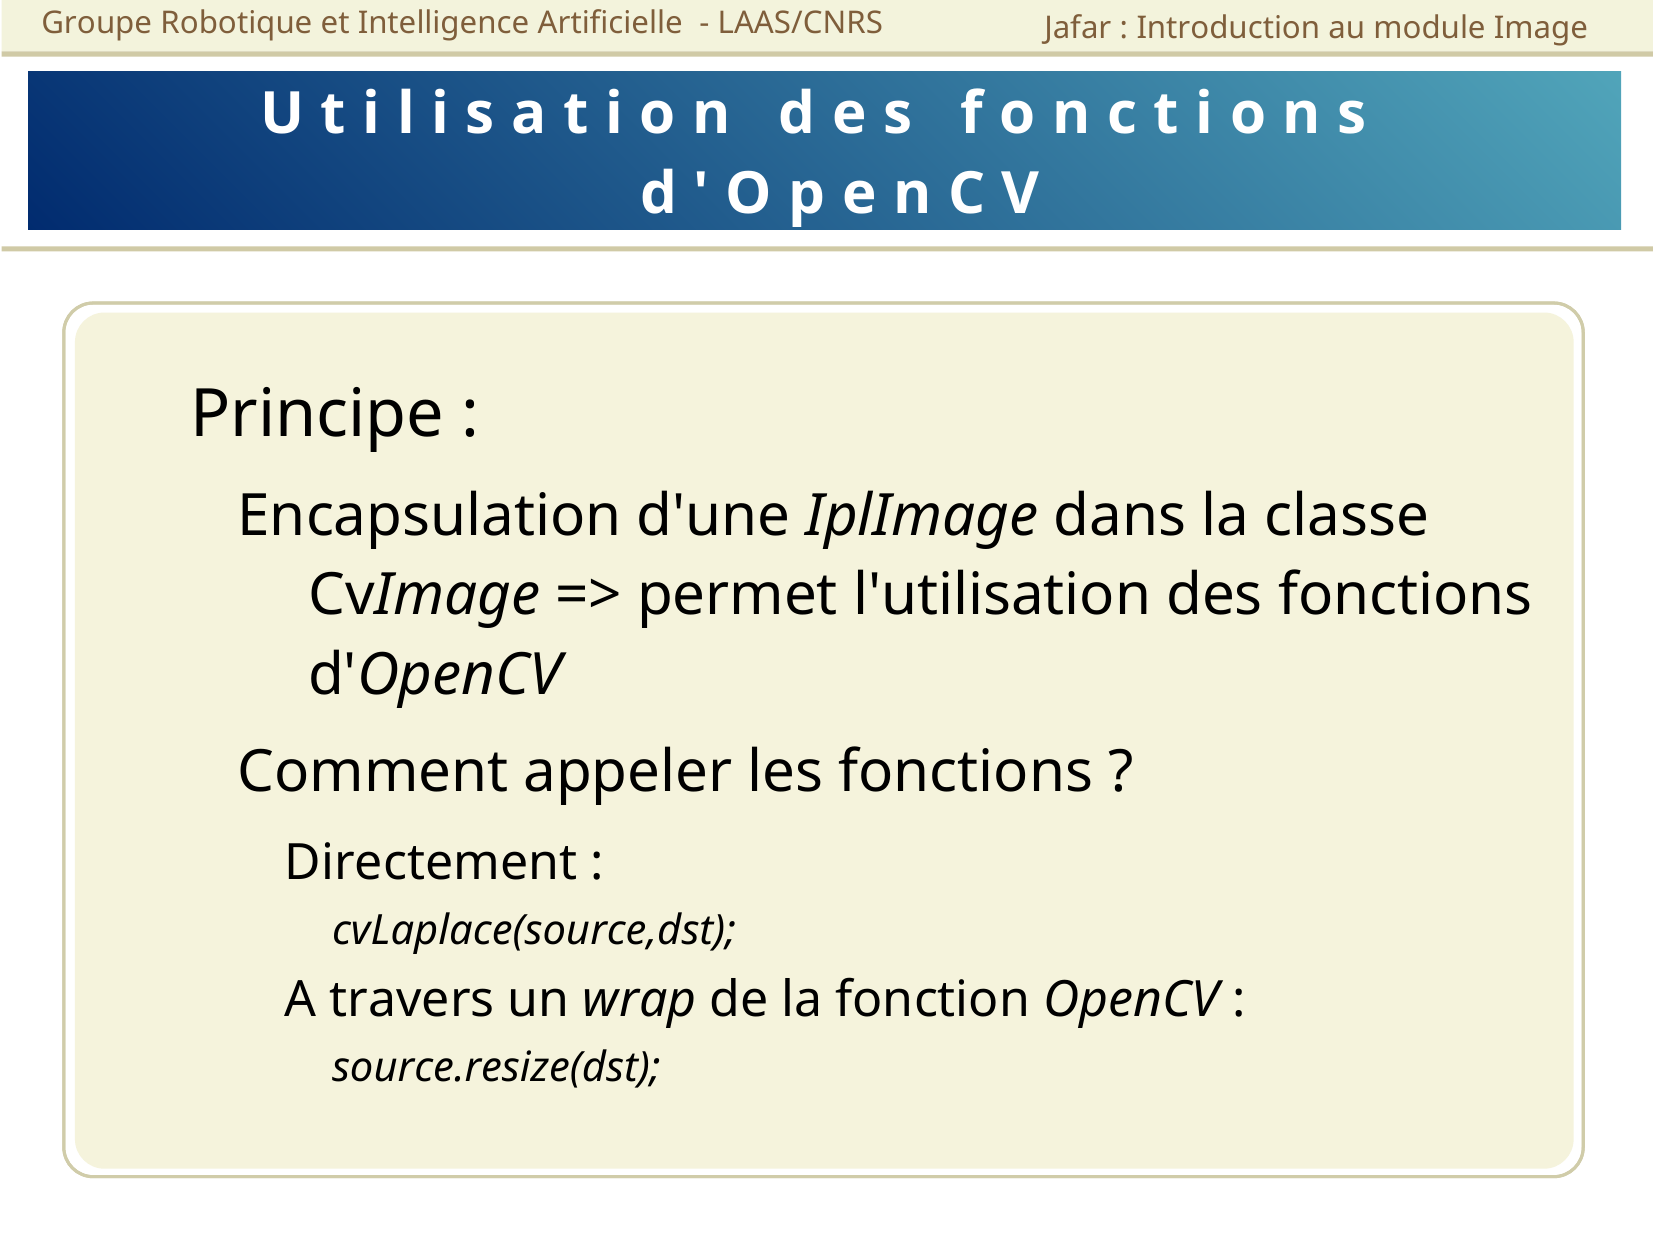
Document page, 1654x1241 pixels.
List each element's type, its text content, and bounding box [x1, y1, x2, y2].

list Principe : Encapsulation d'une IplImage dans la classe CvImage => permet l'utilisation des fonctions d'OpenCV Comment appeler les fonctions ? Directement : cvLaplace(source,dst); A travers un wrap de la fonction OpenCV : source.resize(dst); [178, 364, 1569, 1147]
title Utilisation des fonctions d'OpenCV [57, 81, 1587, 221]
